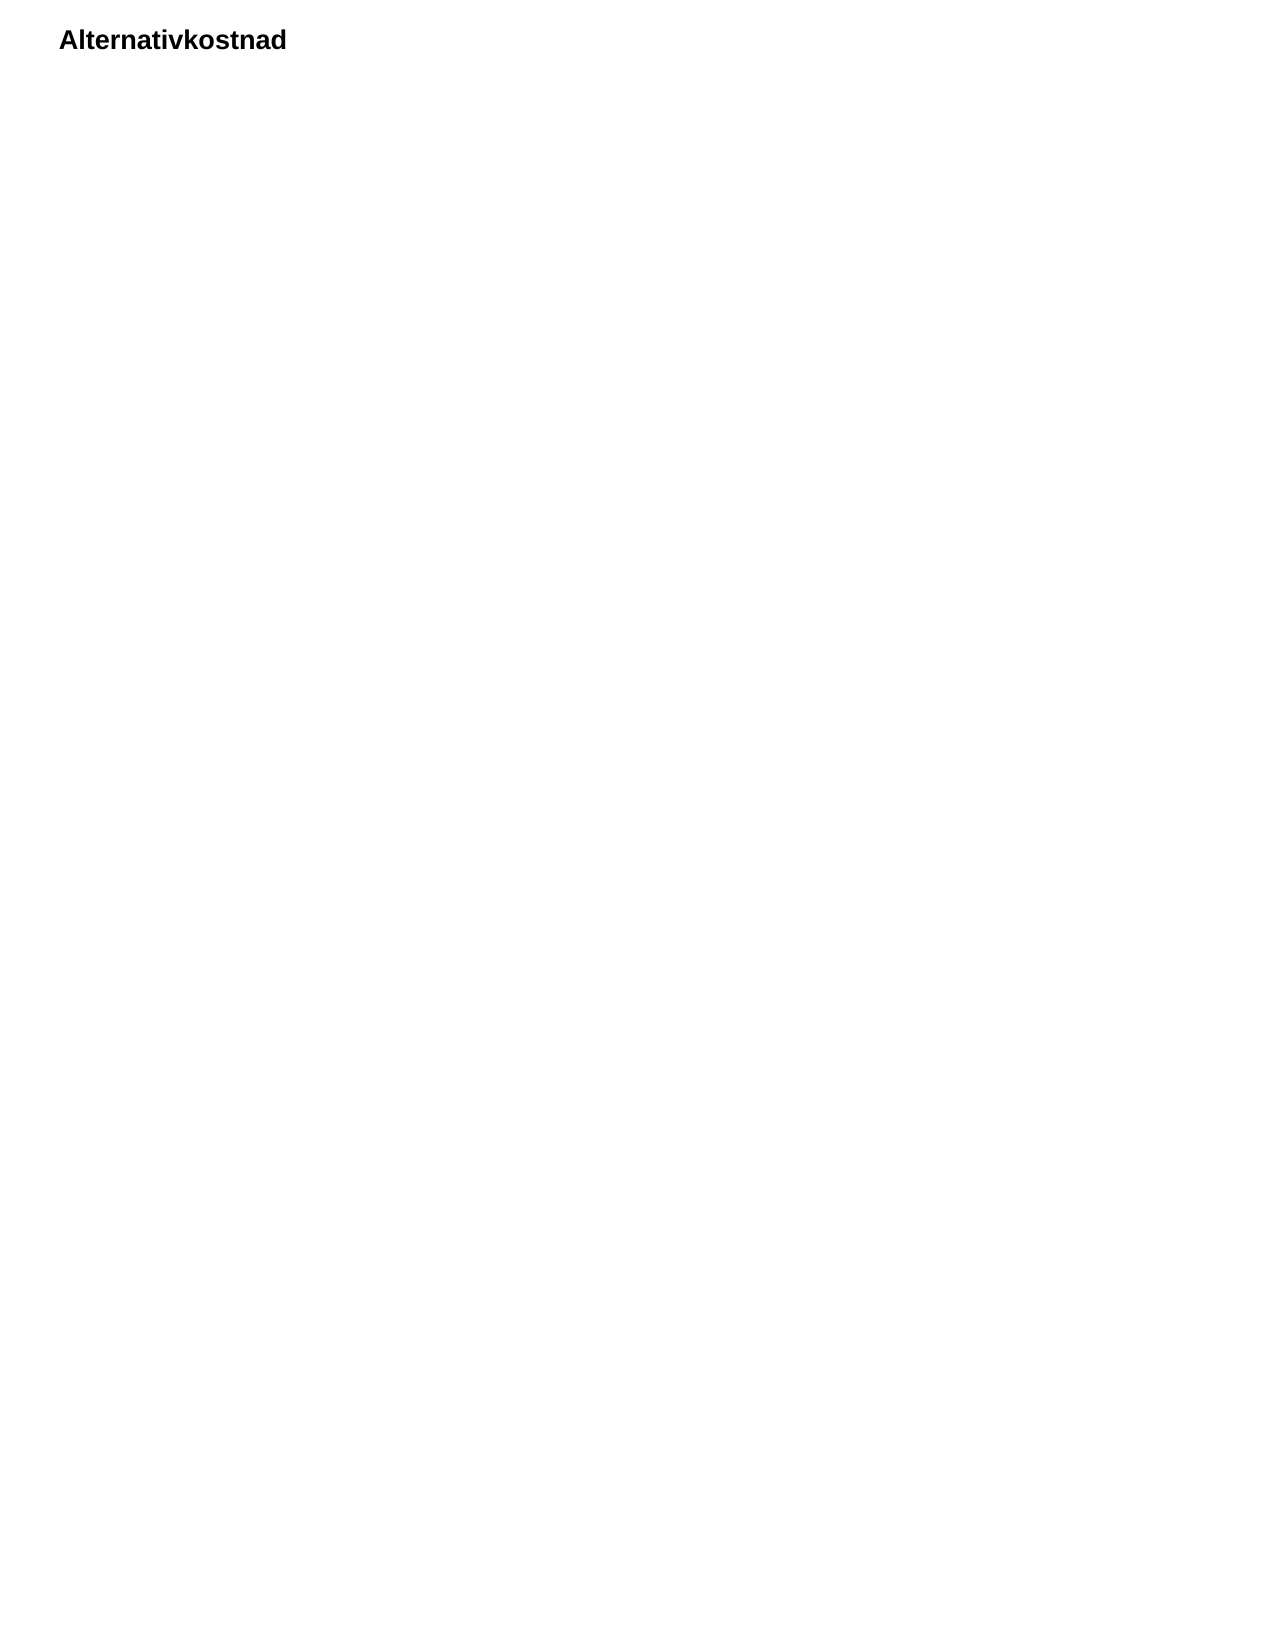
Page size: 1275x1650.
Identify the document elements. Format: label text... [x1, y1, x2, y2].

text_box Alternativkostnad [44, 17, 557, 75]
